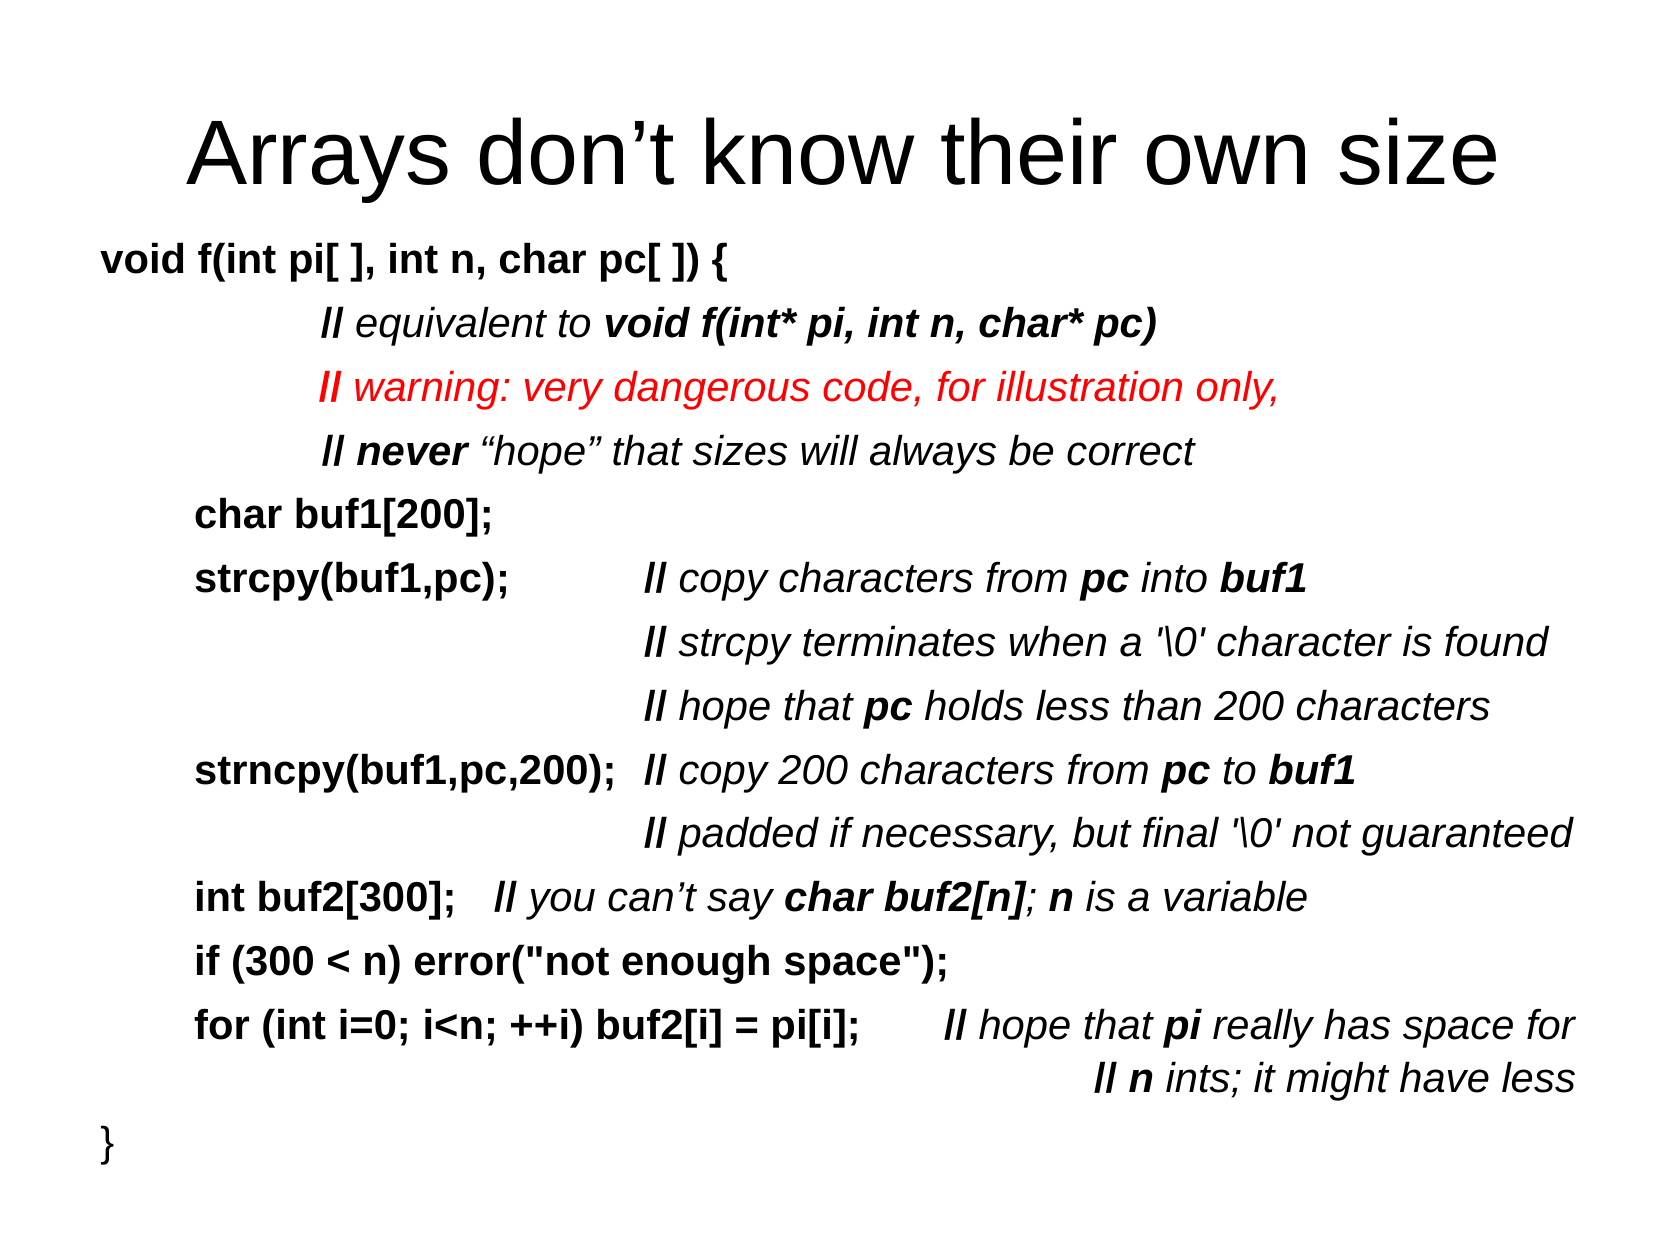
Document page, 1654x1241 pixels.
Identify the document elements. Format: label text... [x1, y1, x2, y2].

subtitle void f(int pi[ ], int n, char pc[ ]) { // equivalent to void f(int* pi, int n, char* pc) // warning: very dangerous code, for illustration only, // never “hope” that sizes will always be correct char buf1[200]; strcpy(buf1,pc); // copy characters from pc into buf1 // strcpy terminates when a '\0' character is found // hope that pc holds less than 200 characters strncpy(buf1,pc,200); // copy 200 characters from pc to buf1 // padded if necessary, but final '\0' not guaranteed int buf2[300]; // you can’t say char buf2[n]; n is a variable if (300 < n) error("not enough space"); for (int i=0; i<n; ++i) buf2[i] = pi[i]; // hope that pi really has space for // n ints; it might have less } [64, 232, 1613, 1163]
title Arrays don’t know their own size [82, 49, 1571, 232]
